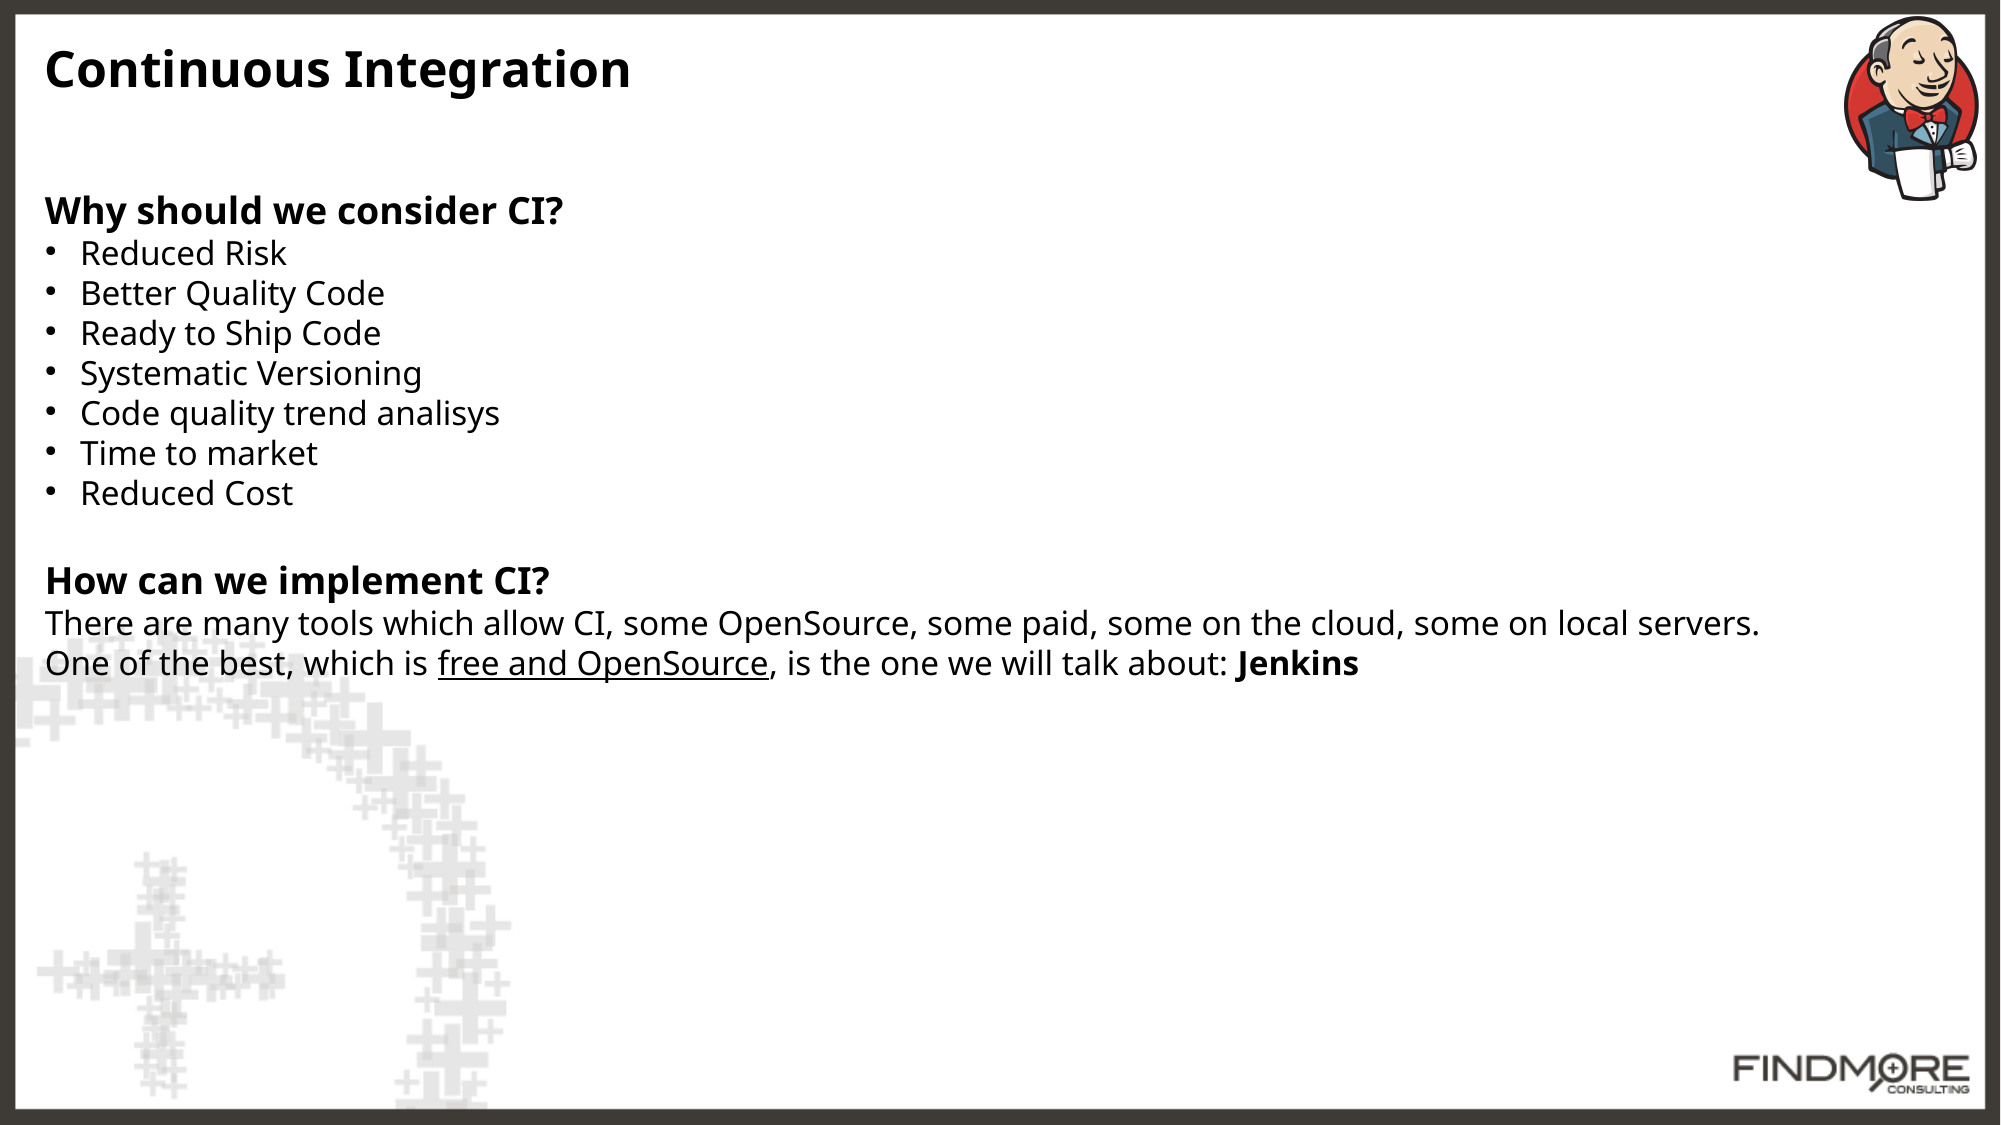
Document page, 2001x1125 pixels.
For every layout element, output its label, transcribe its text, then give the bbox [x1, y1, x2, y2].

text_box Continuous Integration Why should we consider CI? Reduced Risk Better Quality Code Ready to Ship Code Systematic Versioning Code quality trend analisys Time to market Reduced Cost How can we implement CI? There are many tools which allow CI, some OpenSource, some paid, some on the cloud, some on local servers. One of the best, which is free and OpenSource, is the one we will talk about: Jenkins [30, 29, 1973, 1065]
picture [0, 0, 2001, 1125]
